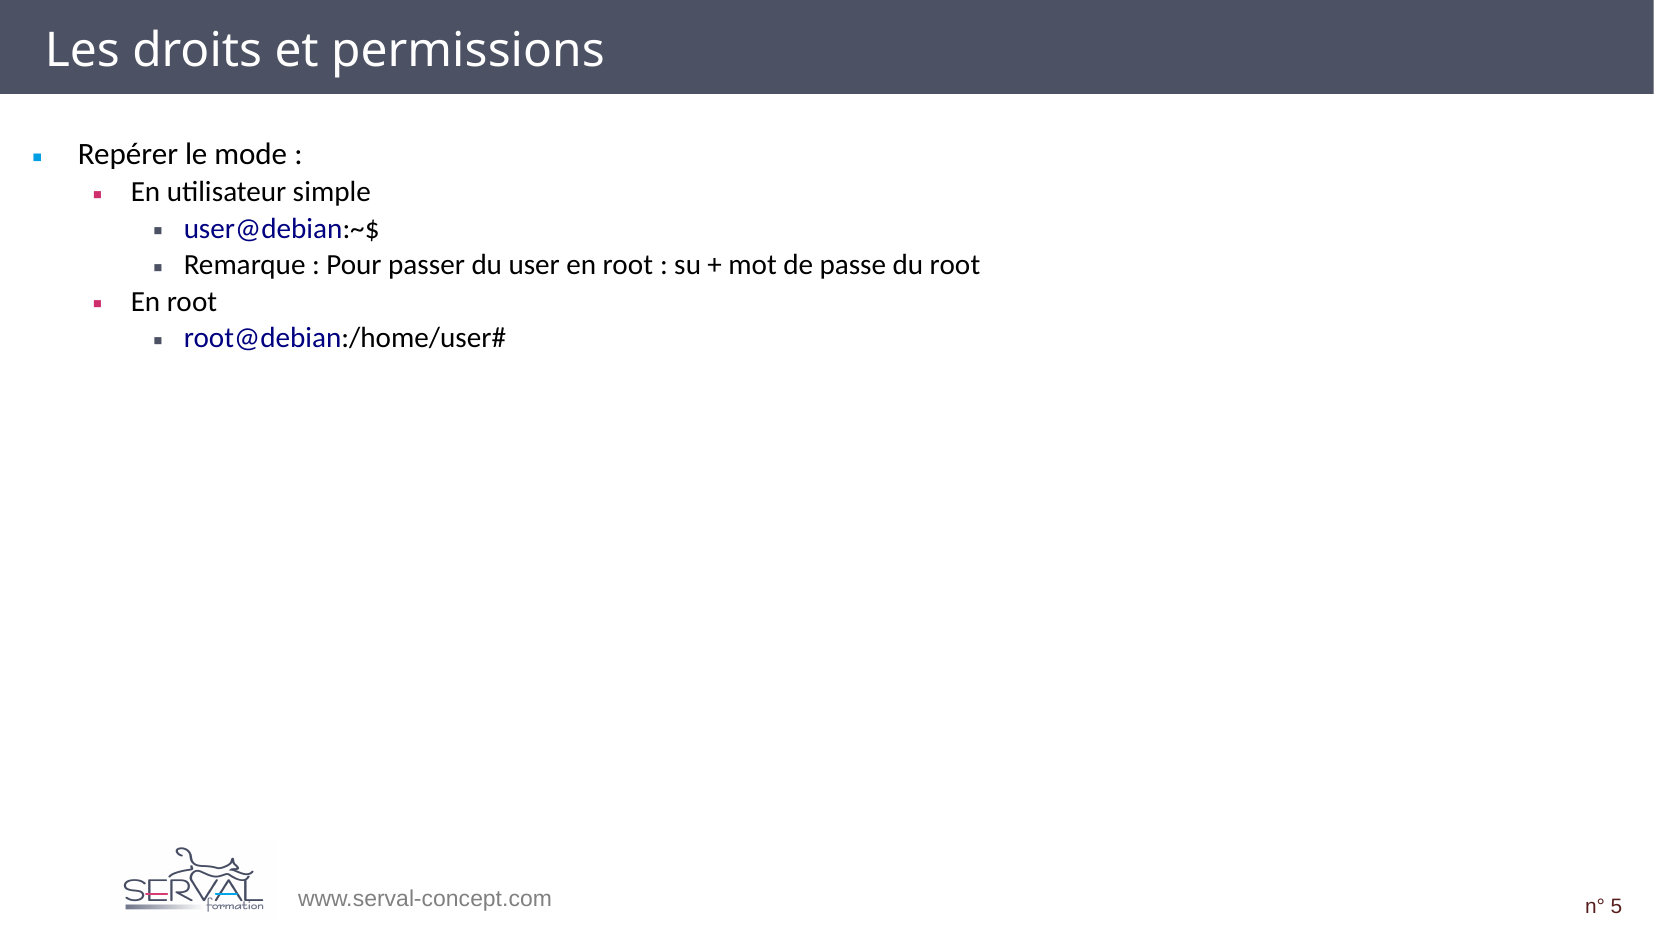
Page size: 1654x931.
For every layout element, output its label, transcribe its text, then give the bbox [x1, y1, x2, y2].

list Repérer le mode : En utilisateur simple user@debian:~$ Remarque : Pour passer du user en root : su + mot de passe du root En root root@debian:/home/user# [32, 141, 1635, 367]
picture [110, 839, 279, 921]
title Les droits et permissions [32, 0, 1635, 94]
